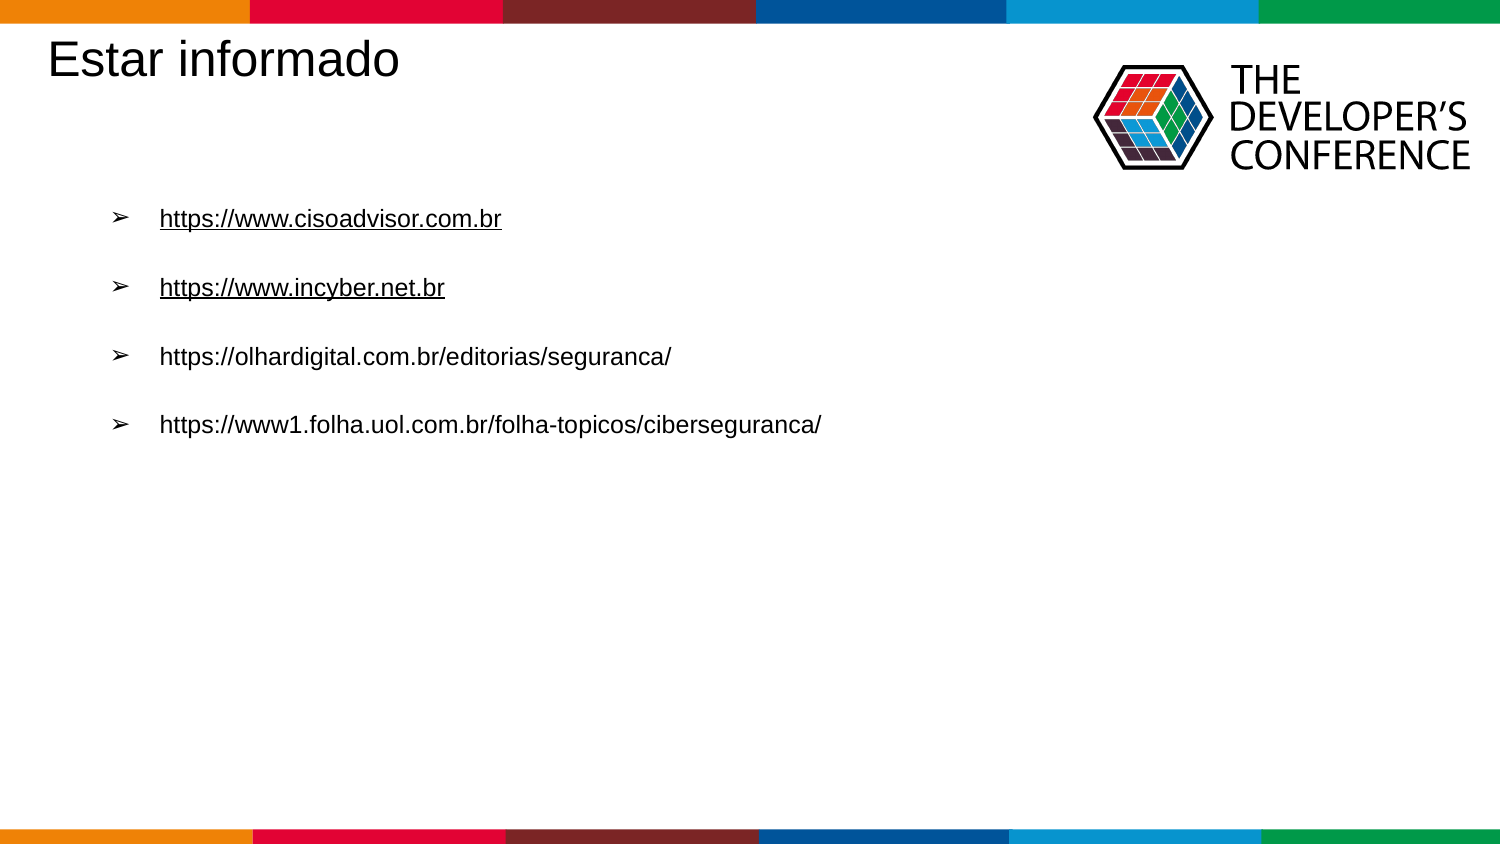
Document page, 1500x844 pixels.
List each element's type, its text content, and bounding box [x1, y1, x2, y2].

picture [1075, 47, 1486, 186]
title Estar informado [32, 11, 1430, 110]
text_box https://www.cisoadvisor.com.br https://www.incyber.net.br https://olhardigital.com.br/editorias/seguranca/ https://www1.folha.uol.com.br/folha-topicos/ciberseguranca/ [69, 182, 1393, 454]
